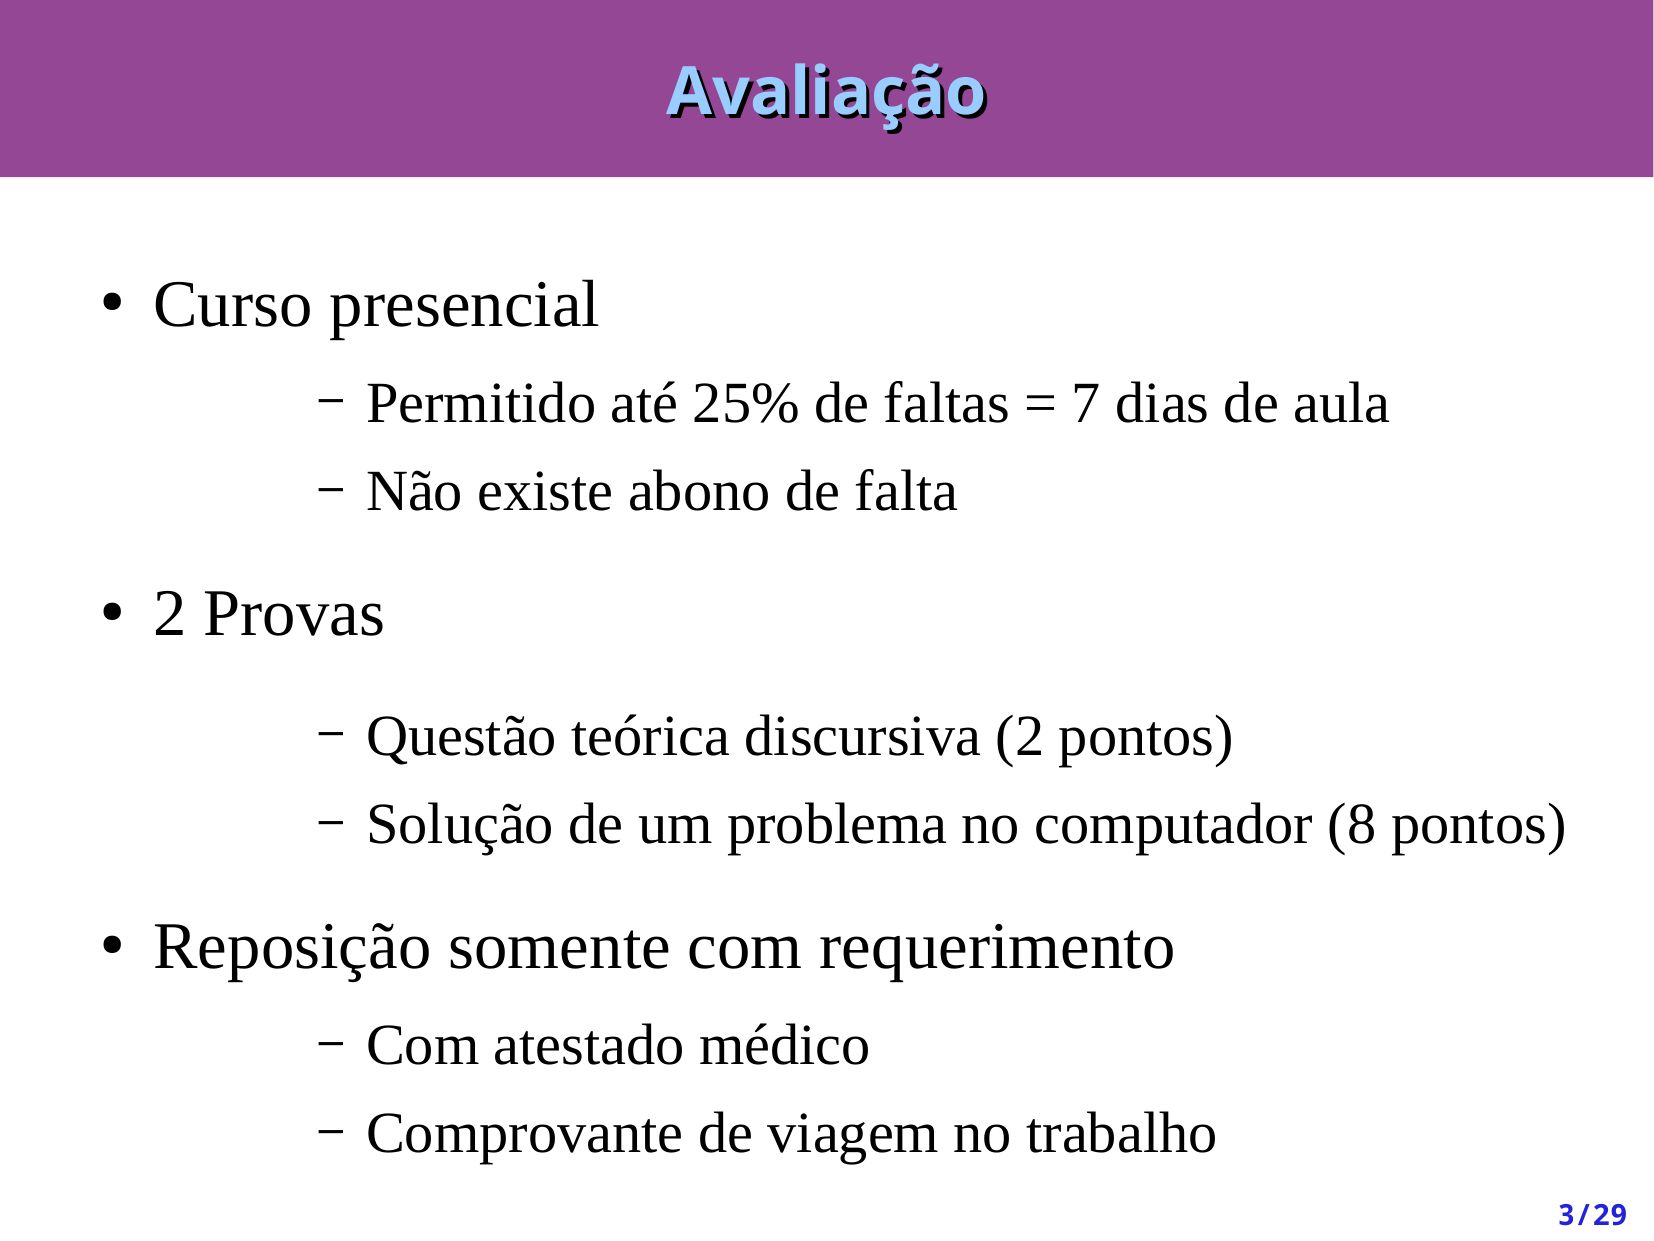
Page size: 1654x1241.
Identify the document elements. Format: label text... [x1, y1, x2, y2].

title Avaliação [0, 0, 1654, 178]
list Curso presencial Permitido até 25% de faltas = 7 dias de aula Não existe abono de falta 2 Provas Questão teórica discursiva (2 pontos) Solução de um problema no computador (8 pontos) Reposição somente com requerimento Com atestado médico Comprovante de viagem no trabalho [82, 266, 1571, 1167]
